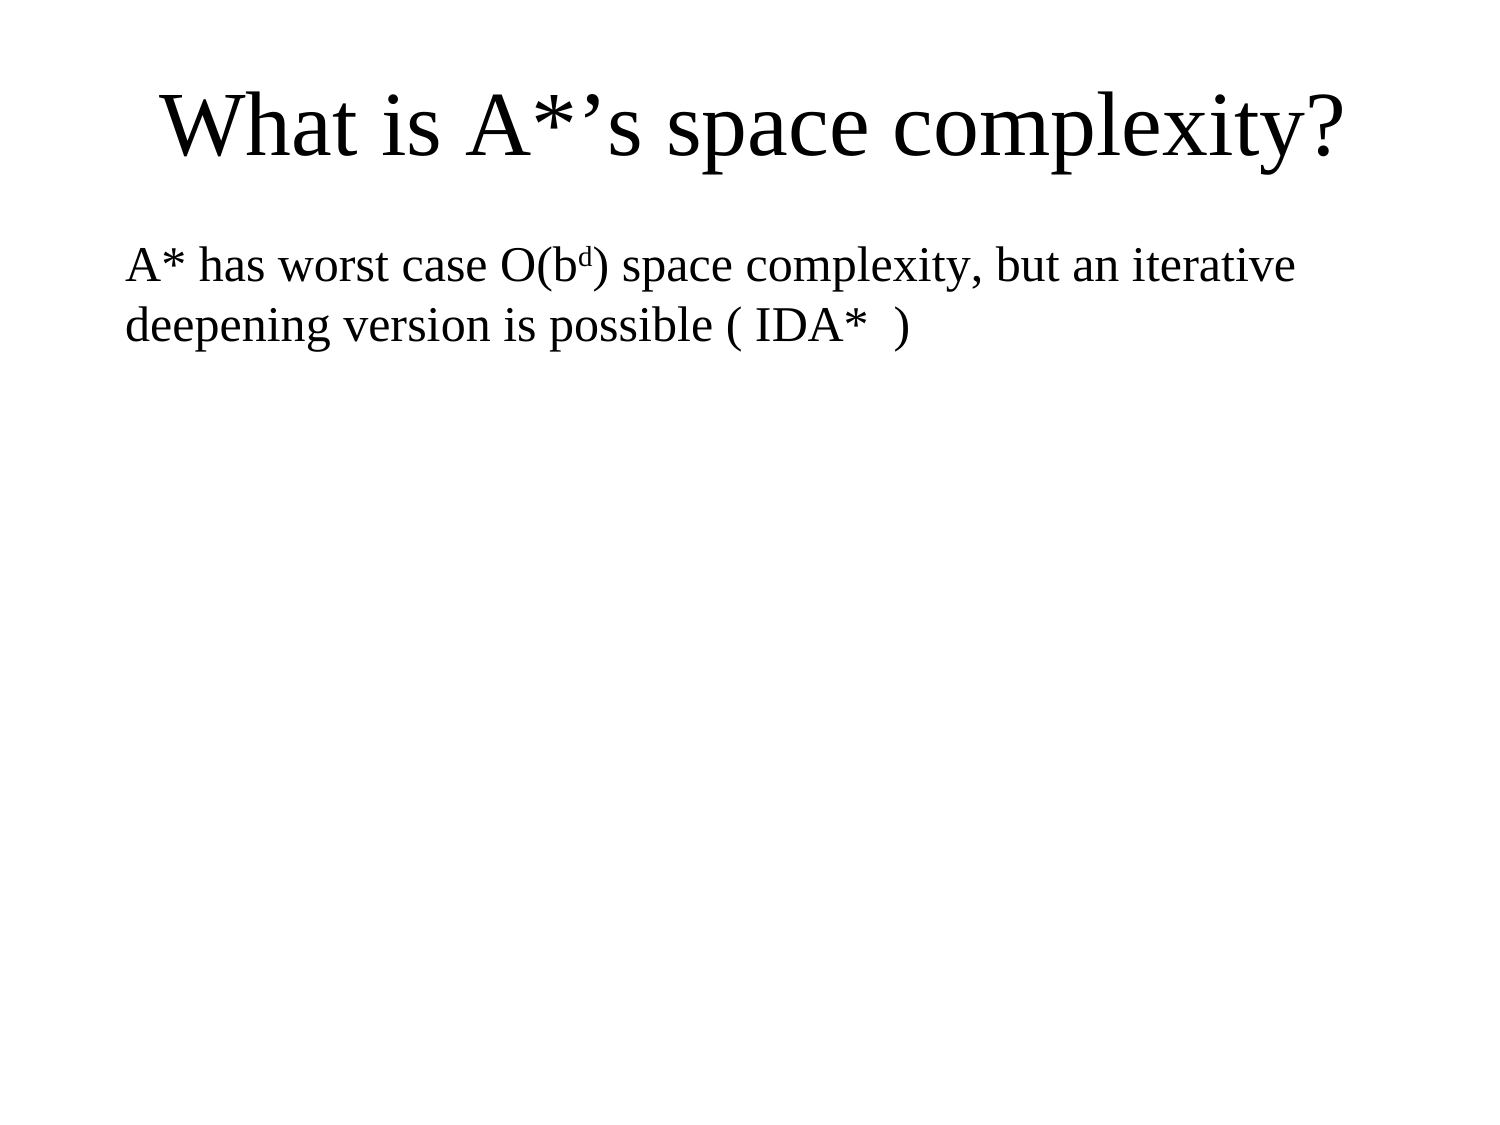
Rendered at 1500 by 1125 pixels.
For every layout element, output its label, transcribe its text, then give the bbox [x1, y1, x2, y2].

text_box A* has worst case O(bd) space complexity, but an iterative deepening version is possible ( IDA* ) [110, 223, 1407, 360]
title What is A*’s space complexity? [116, 24, 1392, 213]
